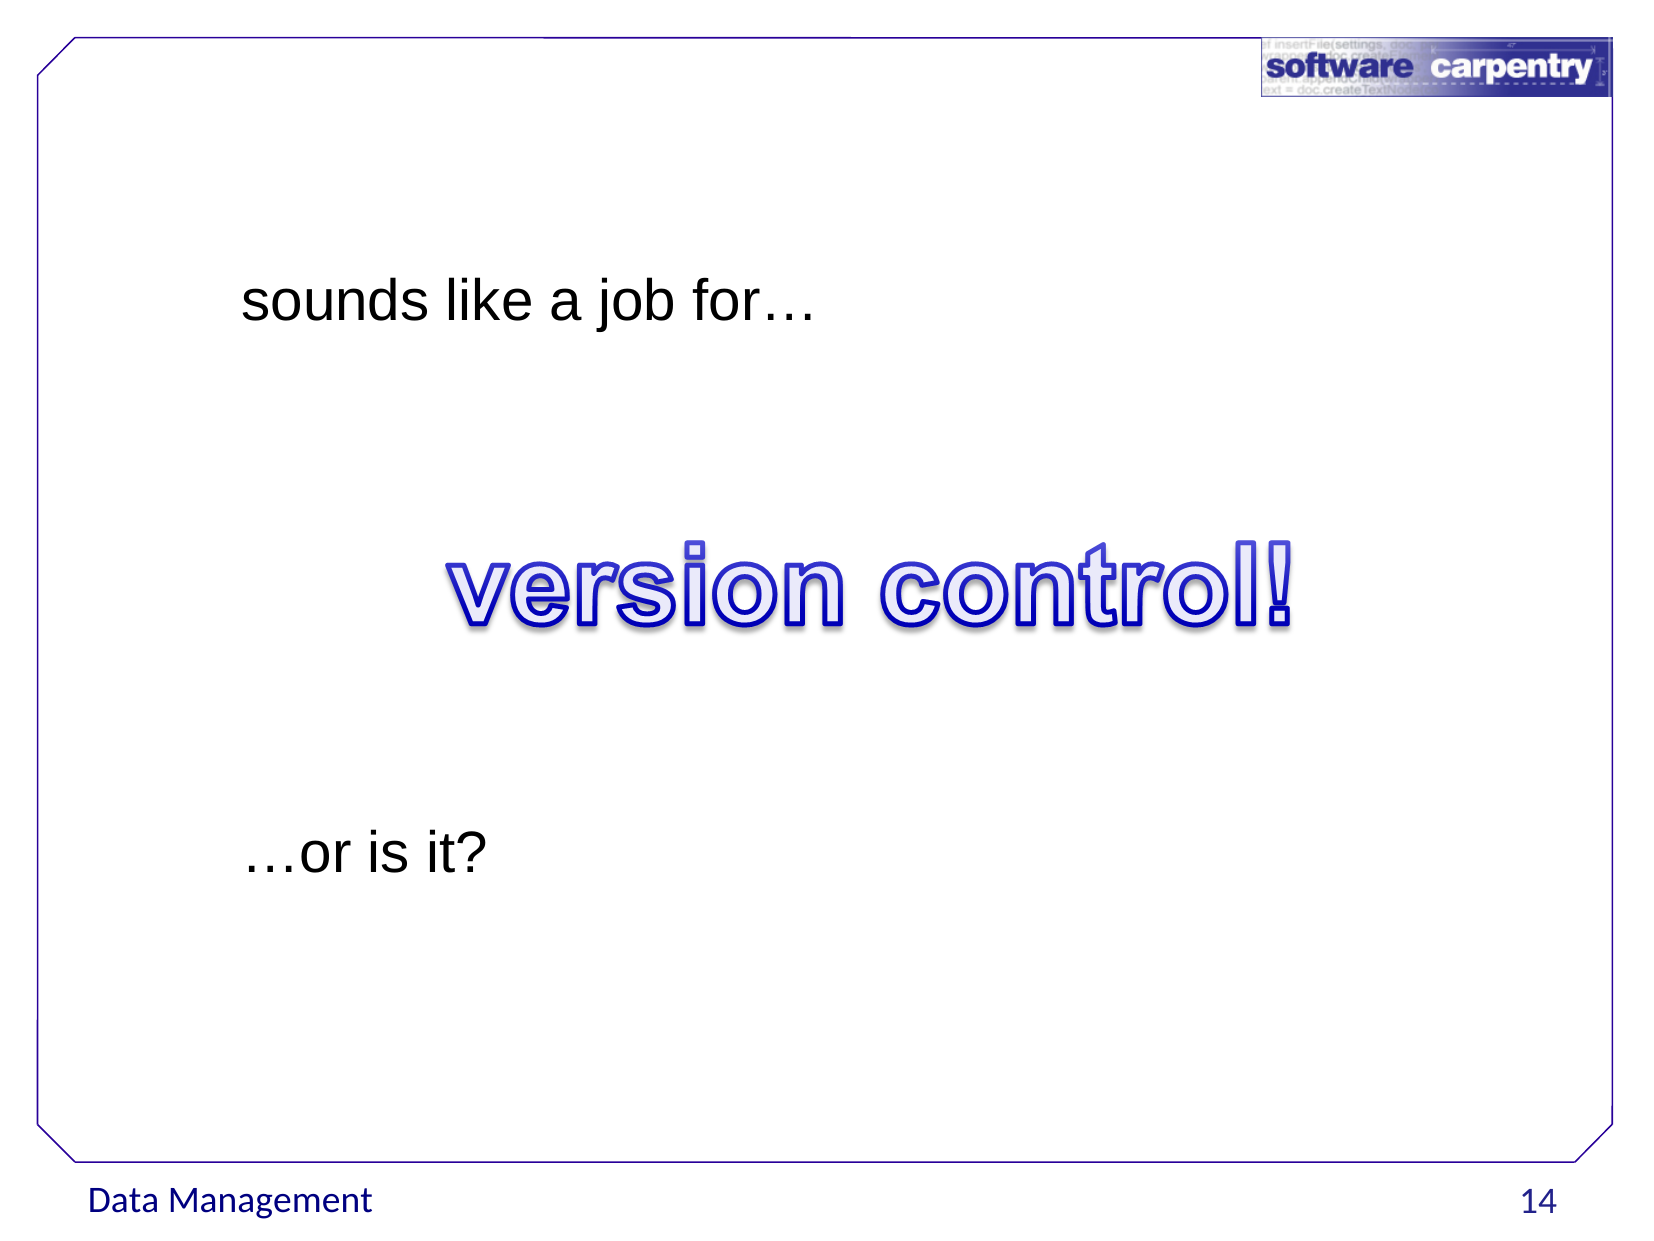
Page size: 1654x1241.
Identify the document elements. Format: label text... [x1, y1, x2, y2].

text_box …or is it? [226, 812, 1517, 893]
picture [1261, 37, 1613, 97]
picture [227, 478, 1517, 730]
text_box sounds like a job for… [226, 260, 1517, 342]
text_box <number> [1185, 1168, 1572, 1235]
